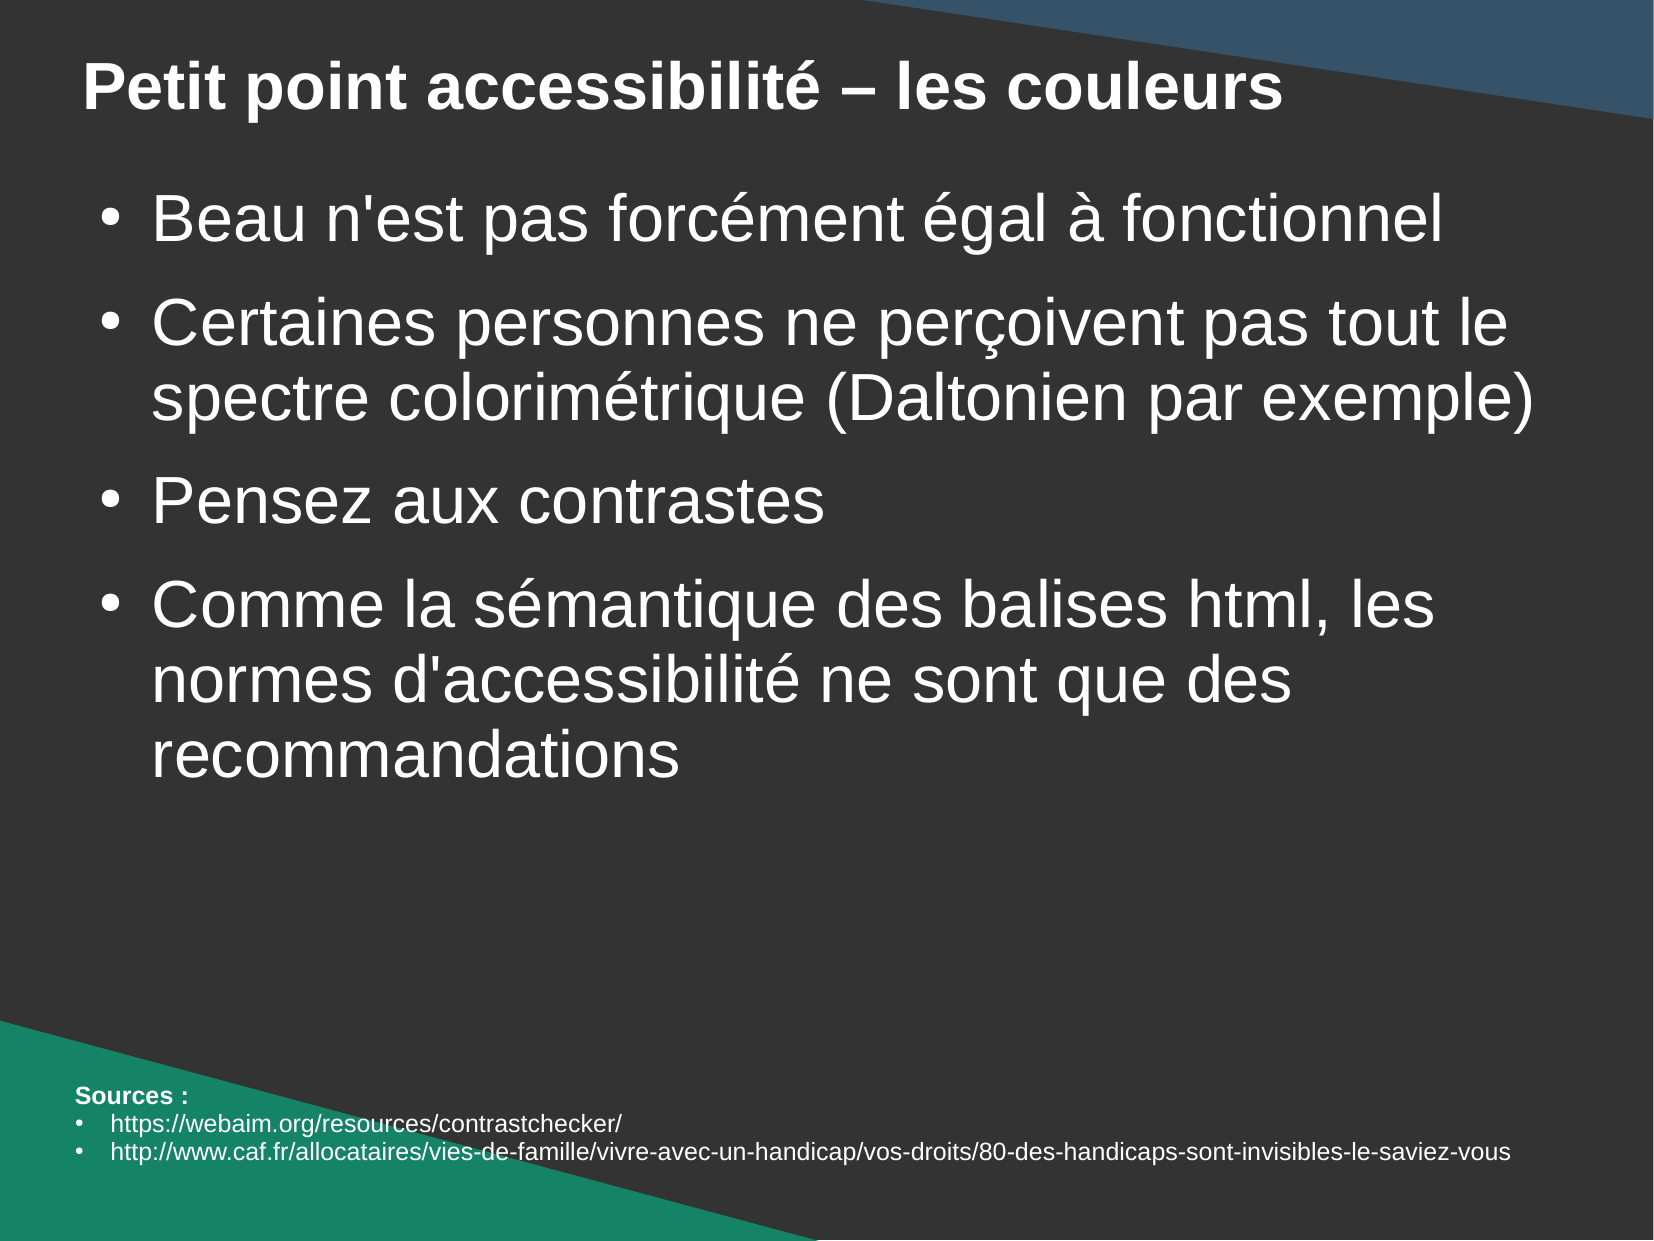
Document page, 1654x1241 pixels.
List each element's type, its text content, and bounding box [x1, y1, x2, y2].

title Petit point accessibilité – les couleurs [82, 49, 1571, 162]
text_box [0, 1020, 199, 1241]
text_box [863, 0, 1654, 120]
text_box Sources : https://webaim.org/resources/contrastchecker/ http://www.caf.fr/allocataires/vies-de-famille/vivre-avec-un-handicap/vos-droits/80-des-handicaps-sont-invisibles-le-saviez-vous [60, 1074, 1546, 1241]
list Beau n'est pas forcément égal à fonctionnel Certaines personnes ne perçoivent pas tout le spectre colorimétrique (Daltonien par exemple) Pensez aux contrastes Comme la sémantique des balises html, les normes d'accessibilité ne sont que des recommandations [80, 180, 1605, 804]
